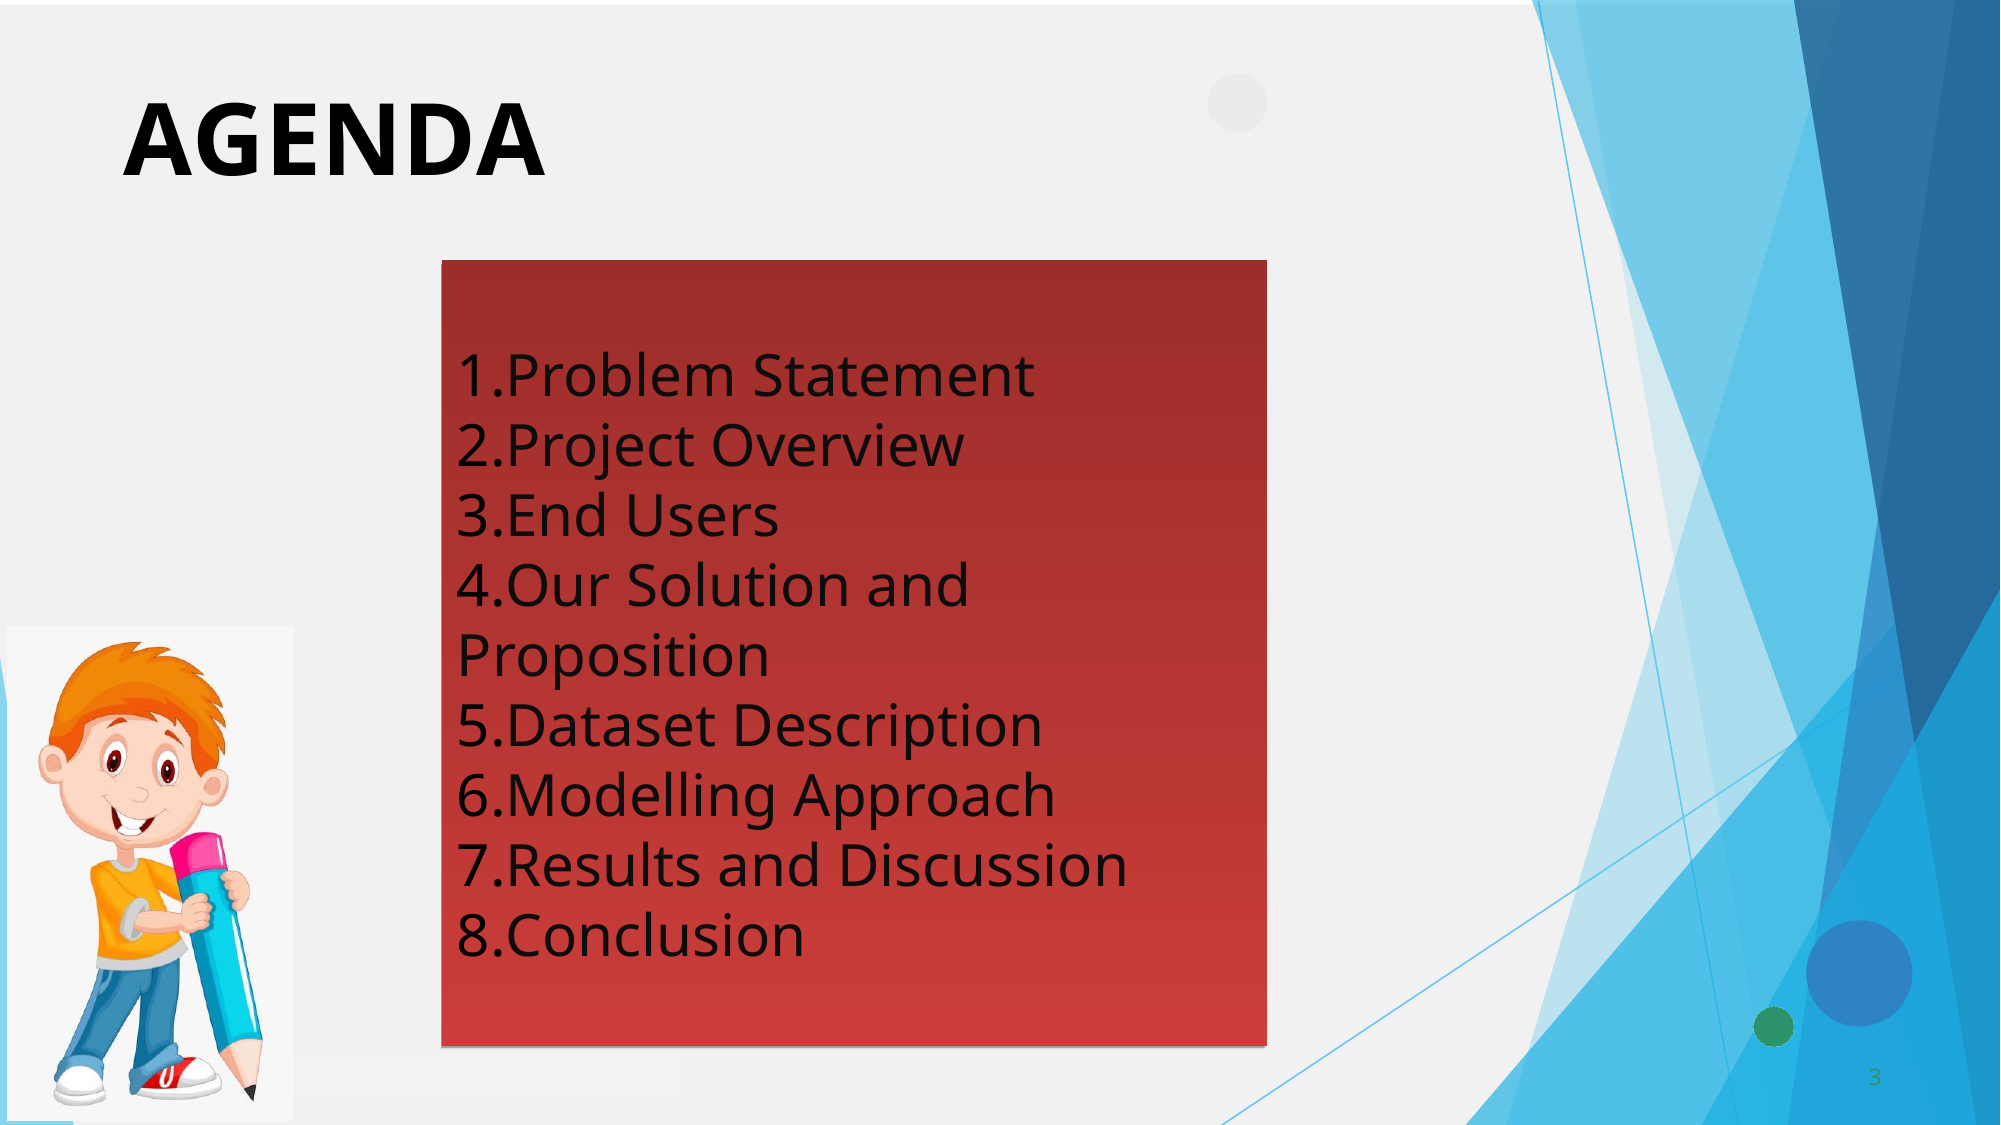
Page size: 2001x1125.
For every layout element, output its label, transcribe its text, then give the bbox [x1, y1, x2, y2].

picture [1753, 1006, 1794, 1047]
text_box Problem Statement Project Overview End Users Our Solution and Proposition Dataset Description Modelling Approach Results and Discussion Conclusion [441, 260, 1267, 983]
picture [7, 626, 685, 1121]
title AGENDA [121, 73, 730, 197]
text_box [0, 0, 2000, 1125]
slide_number 3 [1862, 1061, 1888, 1094]
